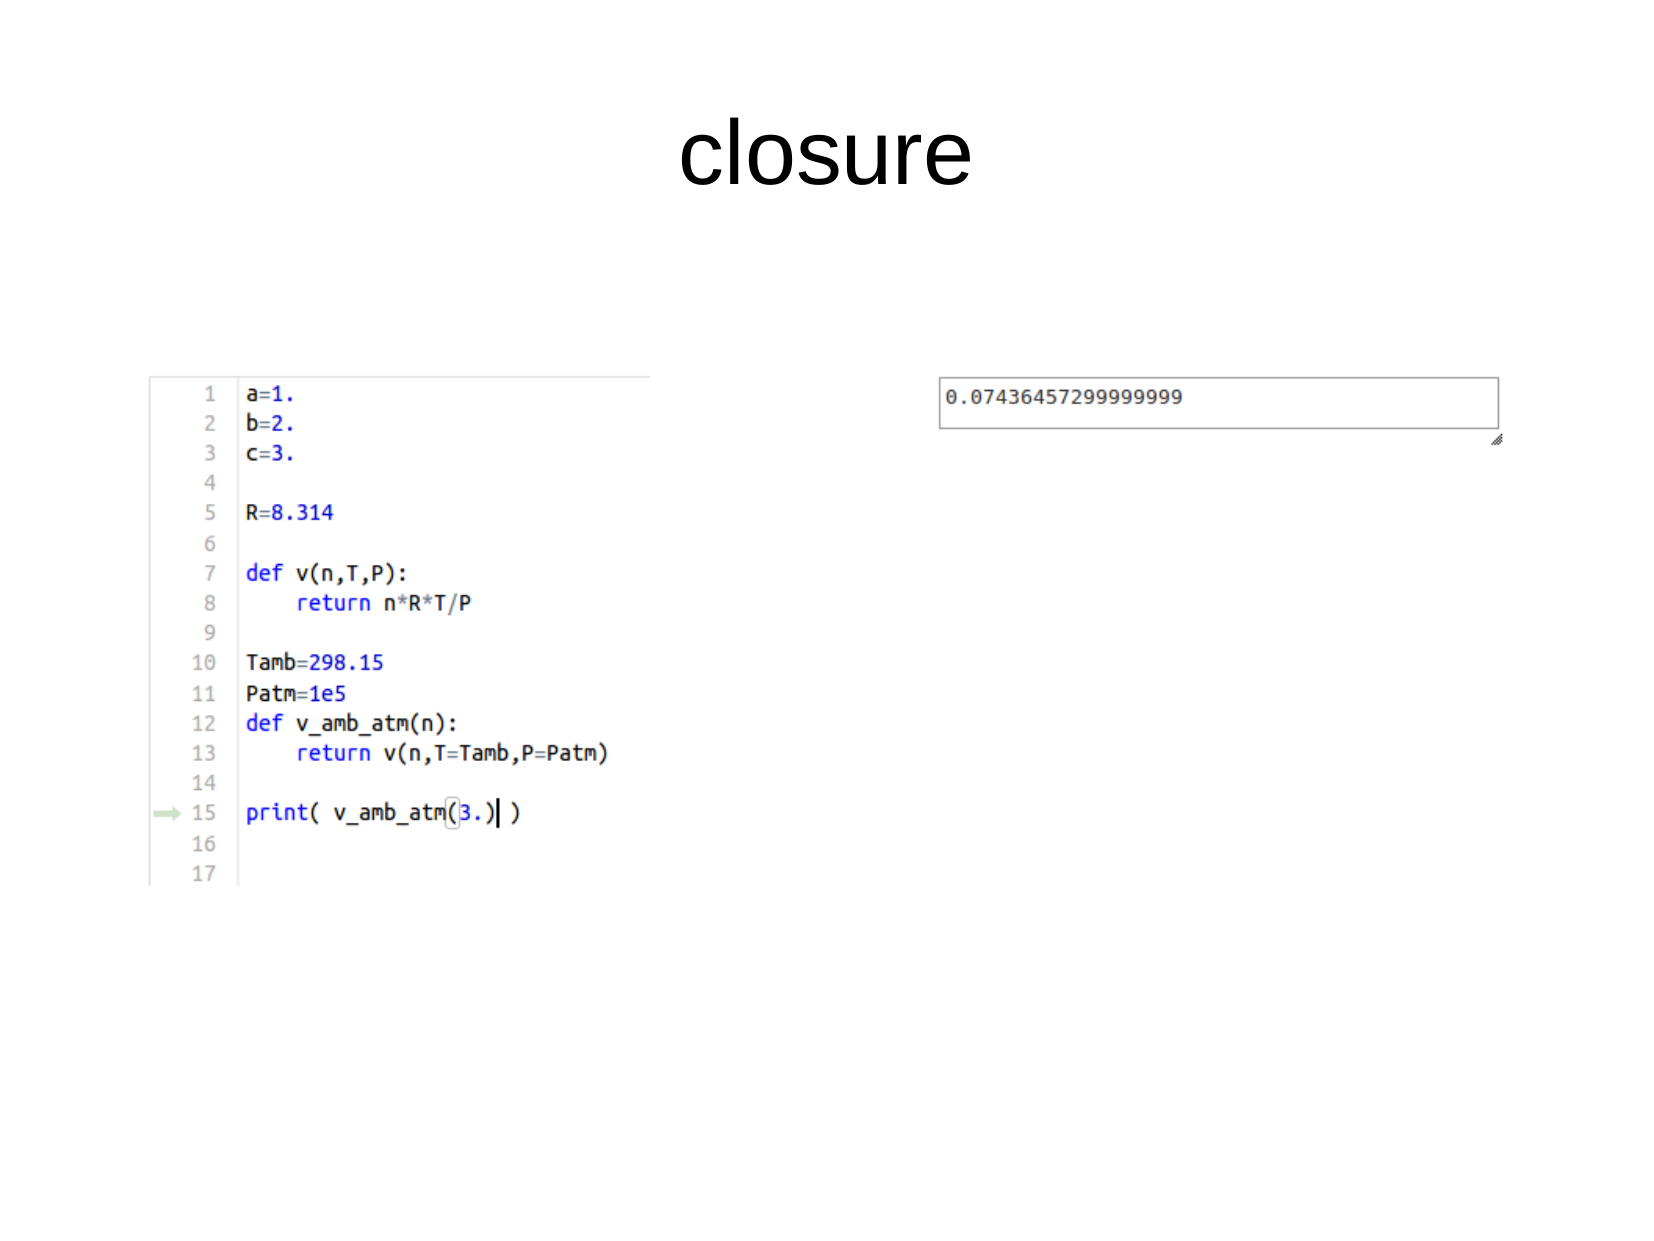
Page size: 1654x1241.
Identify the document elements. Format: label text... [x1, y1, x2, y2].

title closure [82, 49, 1571, 257]
picture [146, 367, 650, 886]
picture [933, 371, 1512, 461]
